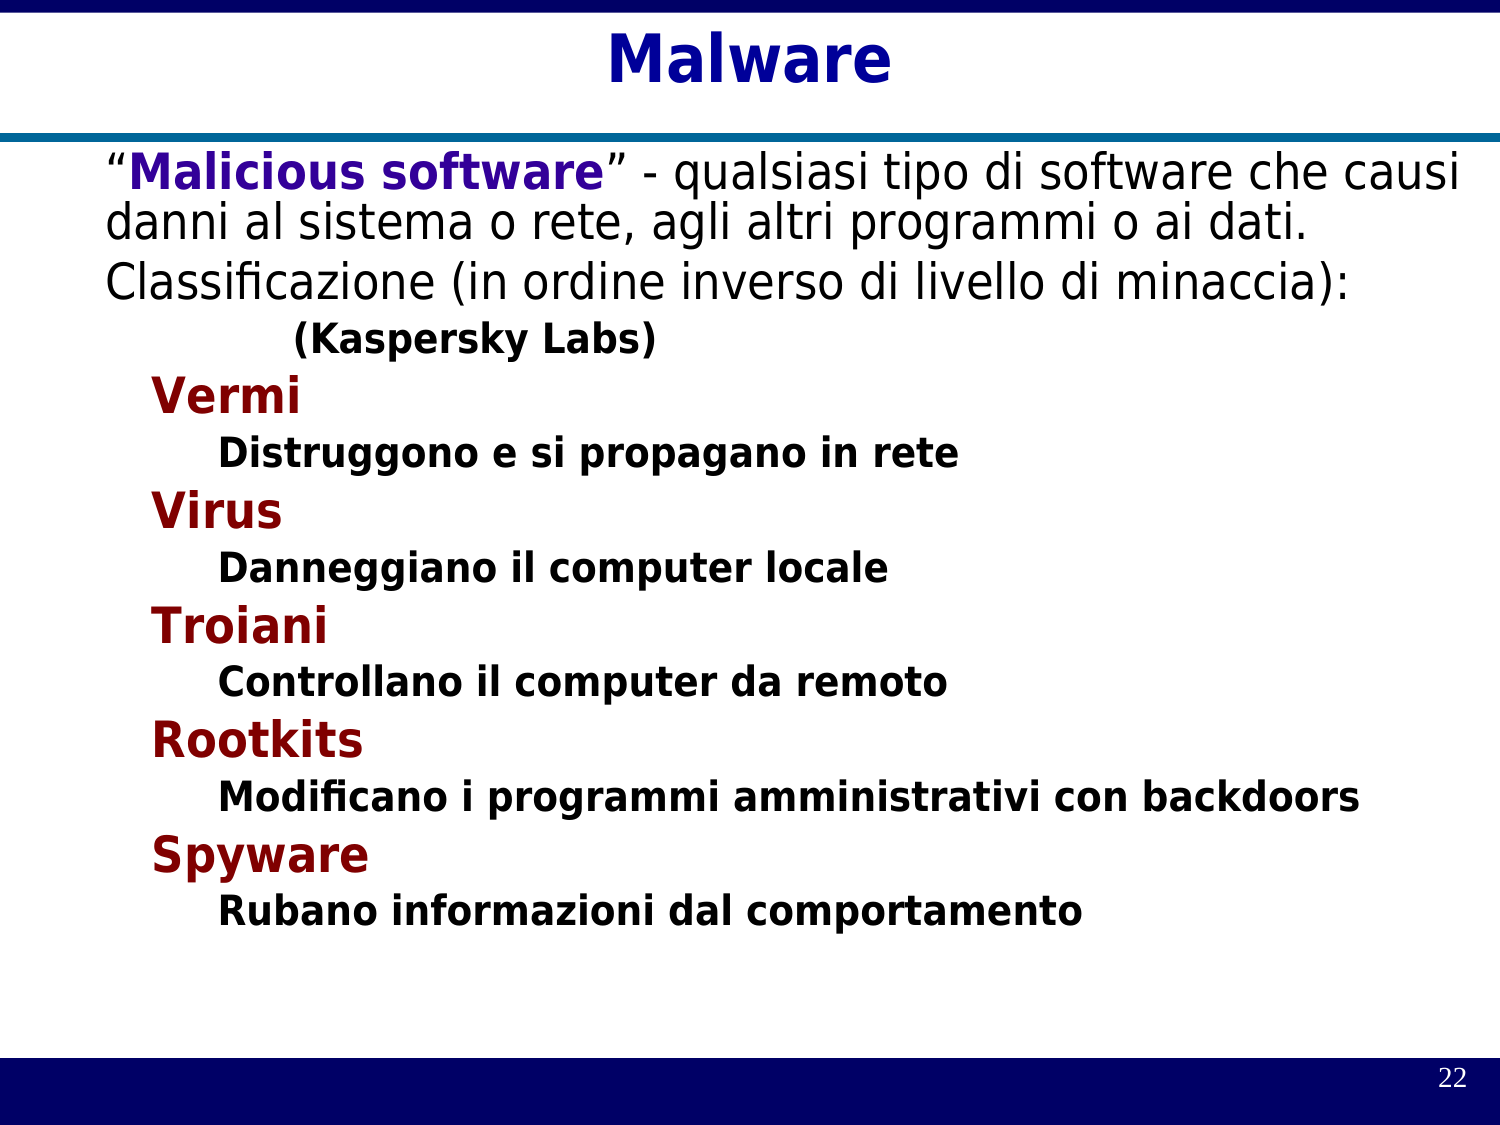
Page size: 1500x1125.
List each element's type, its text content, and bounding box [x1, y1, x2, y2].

list “Malicious software” - qualsiasi tipo di software che causi danni al sistema o rete, agli altri programmi o ai dati. Classificazione (in ordine inverso di livello di minaccia): (Kaspersky Labs) Vermi Distruggono e si propagano in rete Virus Danneggiano il computer locale Troiani Controllano il computer da remoto Rootkits Modificano i programmi amministrativi con backdoors Spyware Rubano informazioni dal comportamento [30, 149, 1471, 1021]
title Malware [30, 0, 1471, 126]
